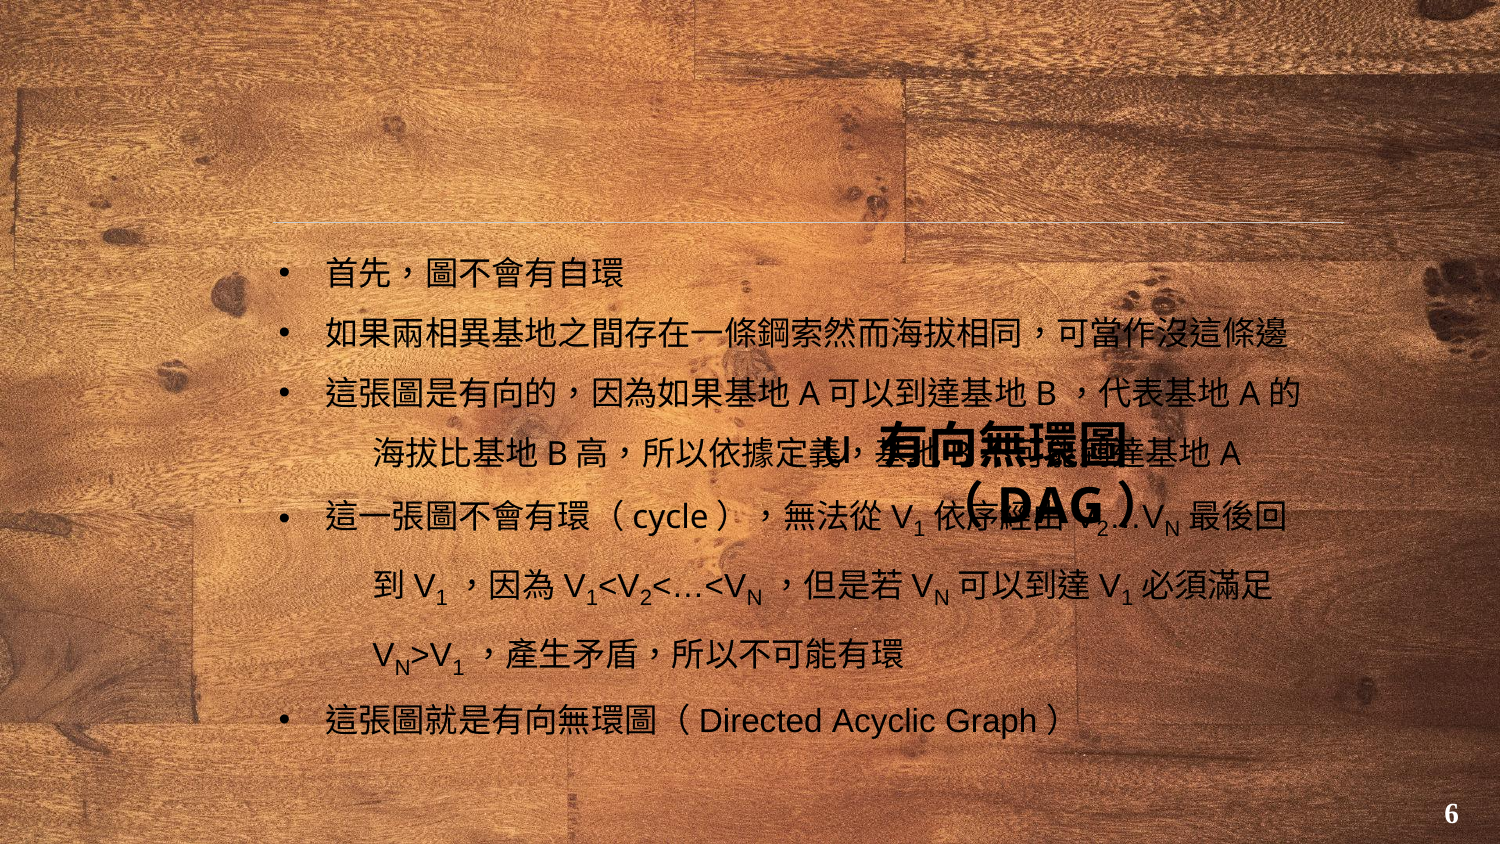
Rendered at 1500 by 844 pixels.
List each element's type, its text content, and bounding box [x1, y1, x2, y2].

slide_number 6 [1429, 779, 1500, 844]
title 有向無環圖（DAG） [255, 117, 1341, 233]
text_box 首先，圖不會有自環 如果兩相異基地之間存在一條鋼索然而海拔相同，可當作沒這條邊 這張圖是有向的，因為如果基地A可以到達基地B，代表基地A的海拔比基地B高，所以依據定義，基地B不可能到達基地A 這一張圖不會有環（cycle），無法從V1依序經由V2…VN最後回到V1，因為V1<V2<…<VN，但是若VN可以到達V1必須滿足VN>V1，產生矛盾，所以不可能有環 這張圖就是有向無環圖（Directed Acyclic Graph） [263, 225, 1332, 718]
